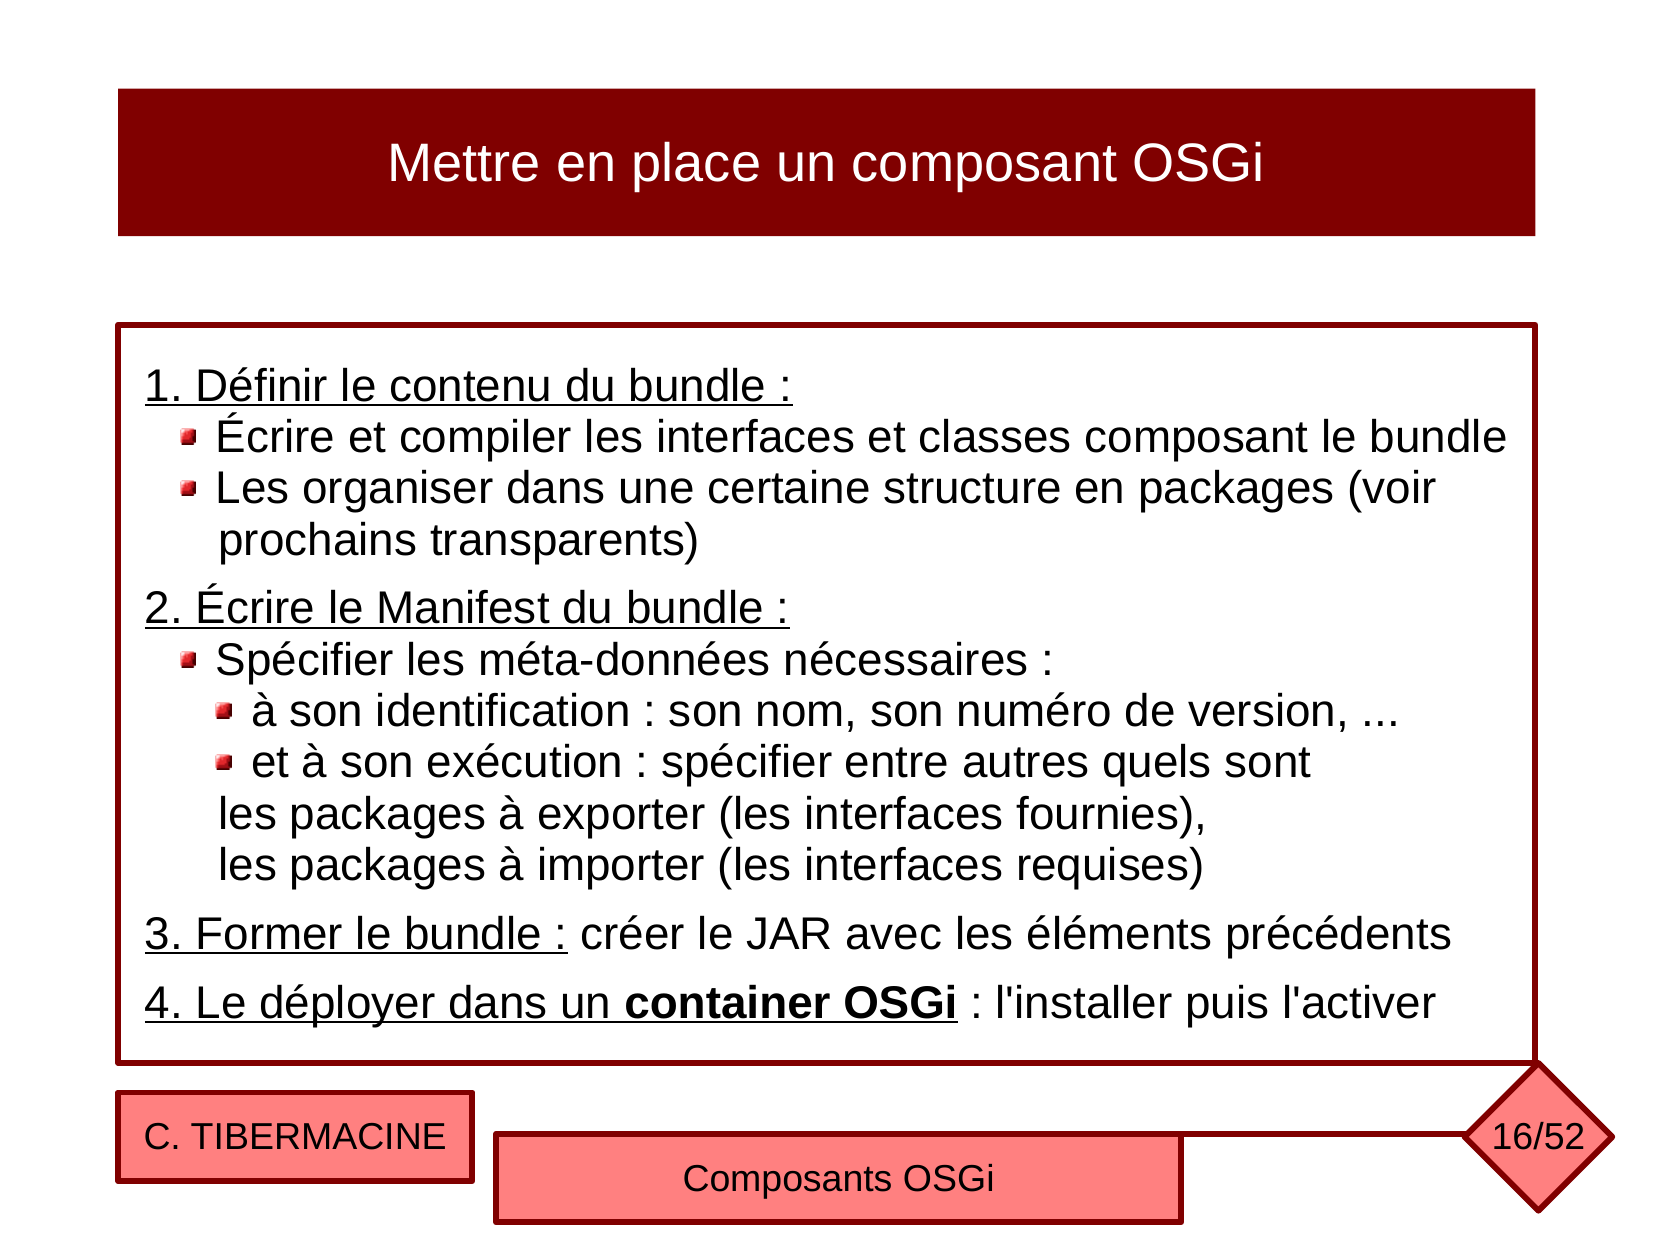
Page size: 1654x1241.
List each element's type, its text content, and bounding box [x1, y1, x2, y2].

text_box <numéro>/52 [1476, 1107, 1601, 1207]
picture [180, 480, 196, 496]
picture [180, 651, 196, 668]
picture [180, 428, 196, 445]
text_box [1464, 1125, 1476, 1149]
text_box Mettre en place un composant OSGi [118, 88, 1536, 237]
text_box Composants OSGi [496, 1133, 1182, 1223]
text_box 1. Définir le contenu du bundle : Écrire et compiler les interfaces et classes composant le bundle Les organiser dans une certaine structure en packages (voir prochains transparents) 2. Écrire le Manifest du bundle : Spécifier les méta-données nécessaires : à son identification : son nom, son numéro de version, ... et à son exécution : spécifier entre autres quels sont les packages à exporter (les interfaces fournies), les packages à importer (les interfaces requises) 3. Former le bundle : créer le JAR avec les éléments précédents 4. Le déployer dans un container OSGi : l'installer puis l'activer [118, 324, 1536, 1063]
text_box C. TIBERMACINE [118, 1092, 473, 1182]
text_box [1601, 1125, 1613, 1149]
picture [215, 702, 232, 719]
picture [215, 754, 232, 770]
text_box [1494, 1062, 1583, 1107]
